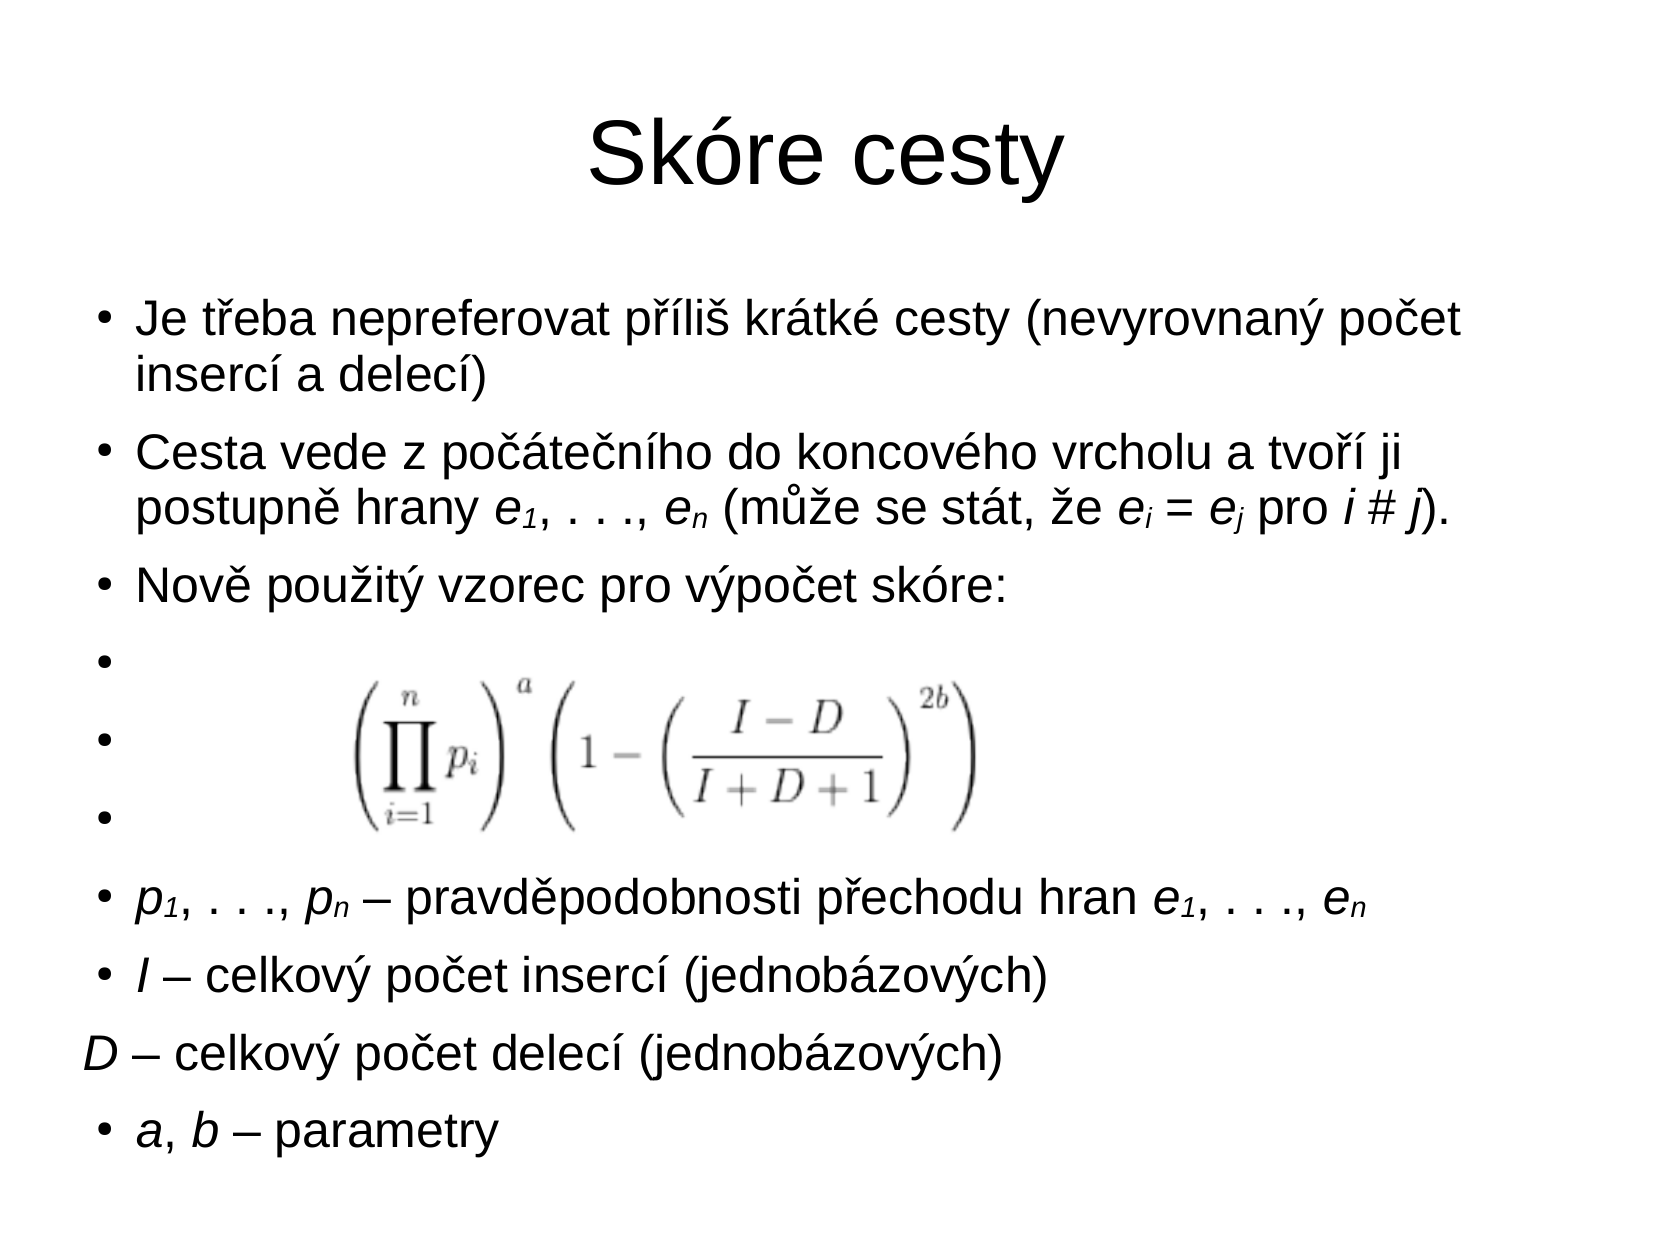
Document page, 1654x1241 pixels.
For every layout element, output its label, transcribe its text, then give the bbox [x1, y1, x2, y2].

picture [295, 622, 1016, 863]
title Skóre cesty [82, 49, 1571, 257]
list Je třeba nepreferovat příliš krátké cesty (nevyrovnaný počet insercí a delecí) Cesta vede z počátečního do koncového vrcholu a tvoří ji postupně hrany e1, . . ., en (může se stát, že ei = ej pro i # j). Nově použitý vzorec pro výpočet skóre: p1, . . ., pn – pravděpodobnosti přechodu hran e1, . . ., en I – celkový počet insercí (jednobázových) D – celkový počet delecí (jednobázových) a, b – parametry [82, 290, 1571, 1170]
